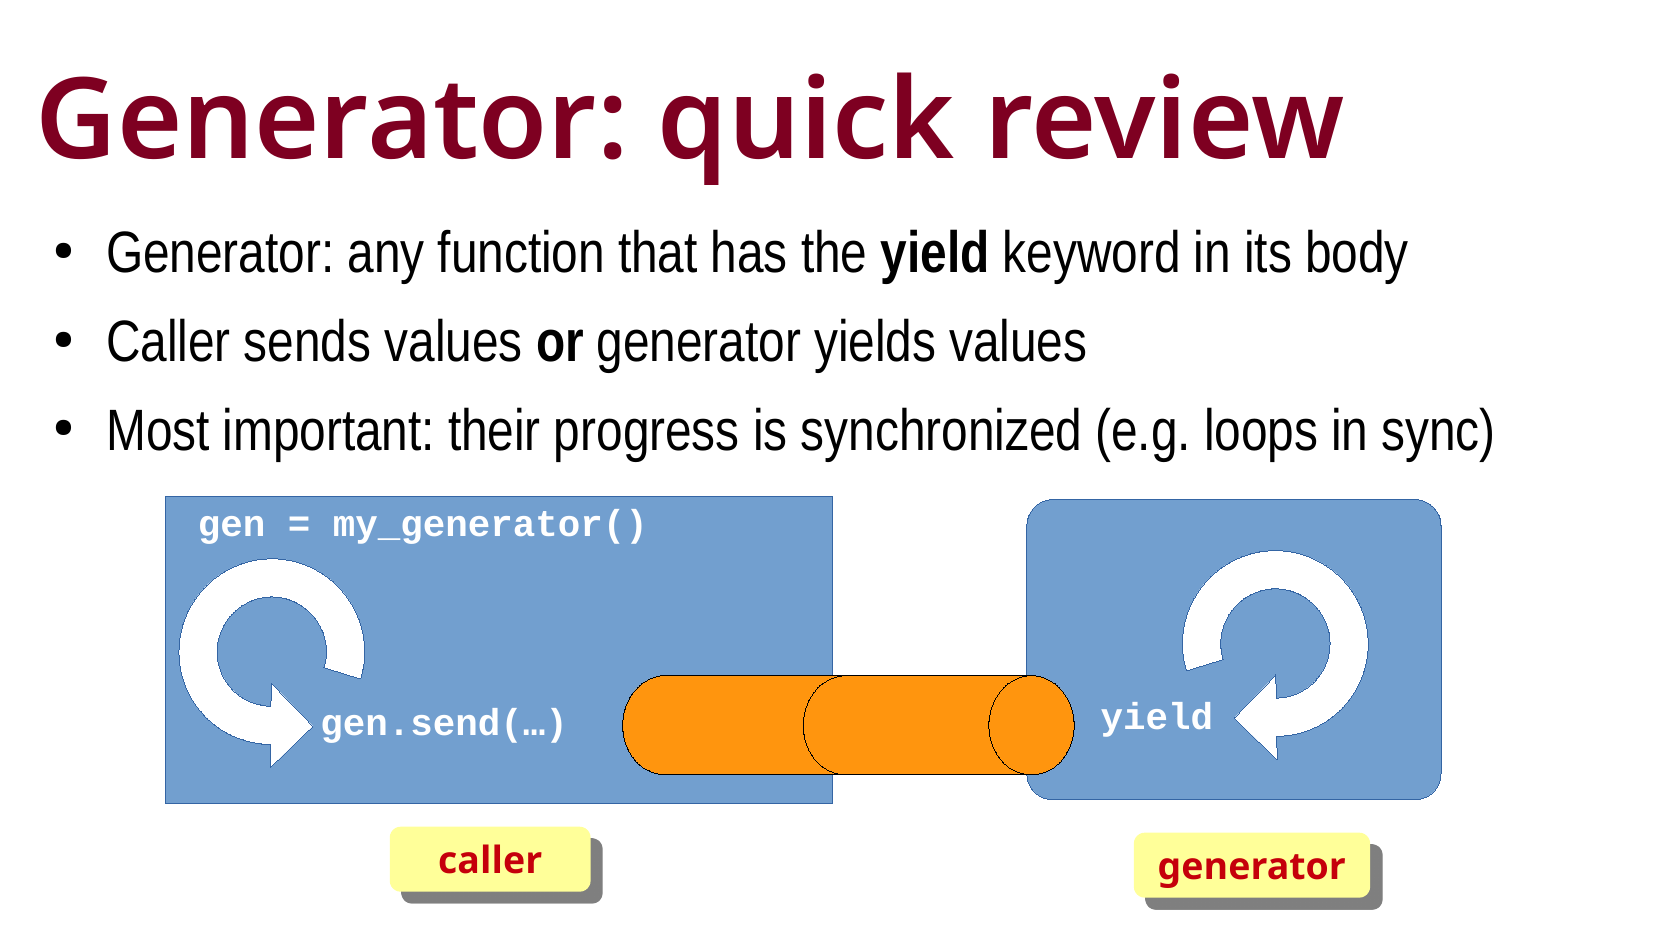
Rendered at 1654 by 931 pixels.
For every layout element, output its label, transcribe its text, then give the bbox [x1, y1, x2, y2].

text_box [165, 496, 1442, 804]
text_box gen = my_generator() [183, 498, 821, 603]
list Generator: any function that has the yield keyword in its body Caller sends values or generator yields values Most important: their progress is synchronized (e.g. loops in sync) [35, 218, 1571, 693]
text_box generator [1133, 832, 1371, 898]
title Generator: quick review [35, 37, 1571, 193]
text_box gen.send(…) [305, 696, 583, 754]
text_box caller [389, 826, 591, 892]
text_box yield [1085, 690, 1229, 749]
